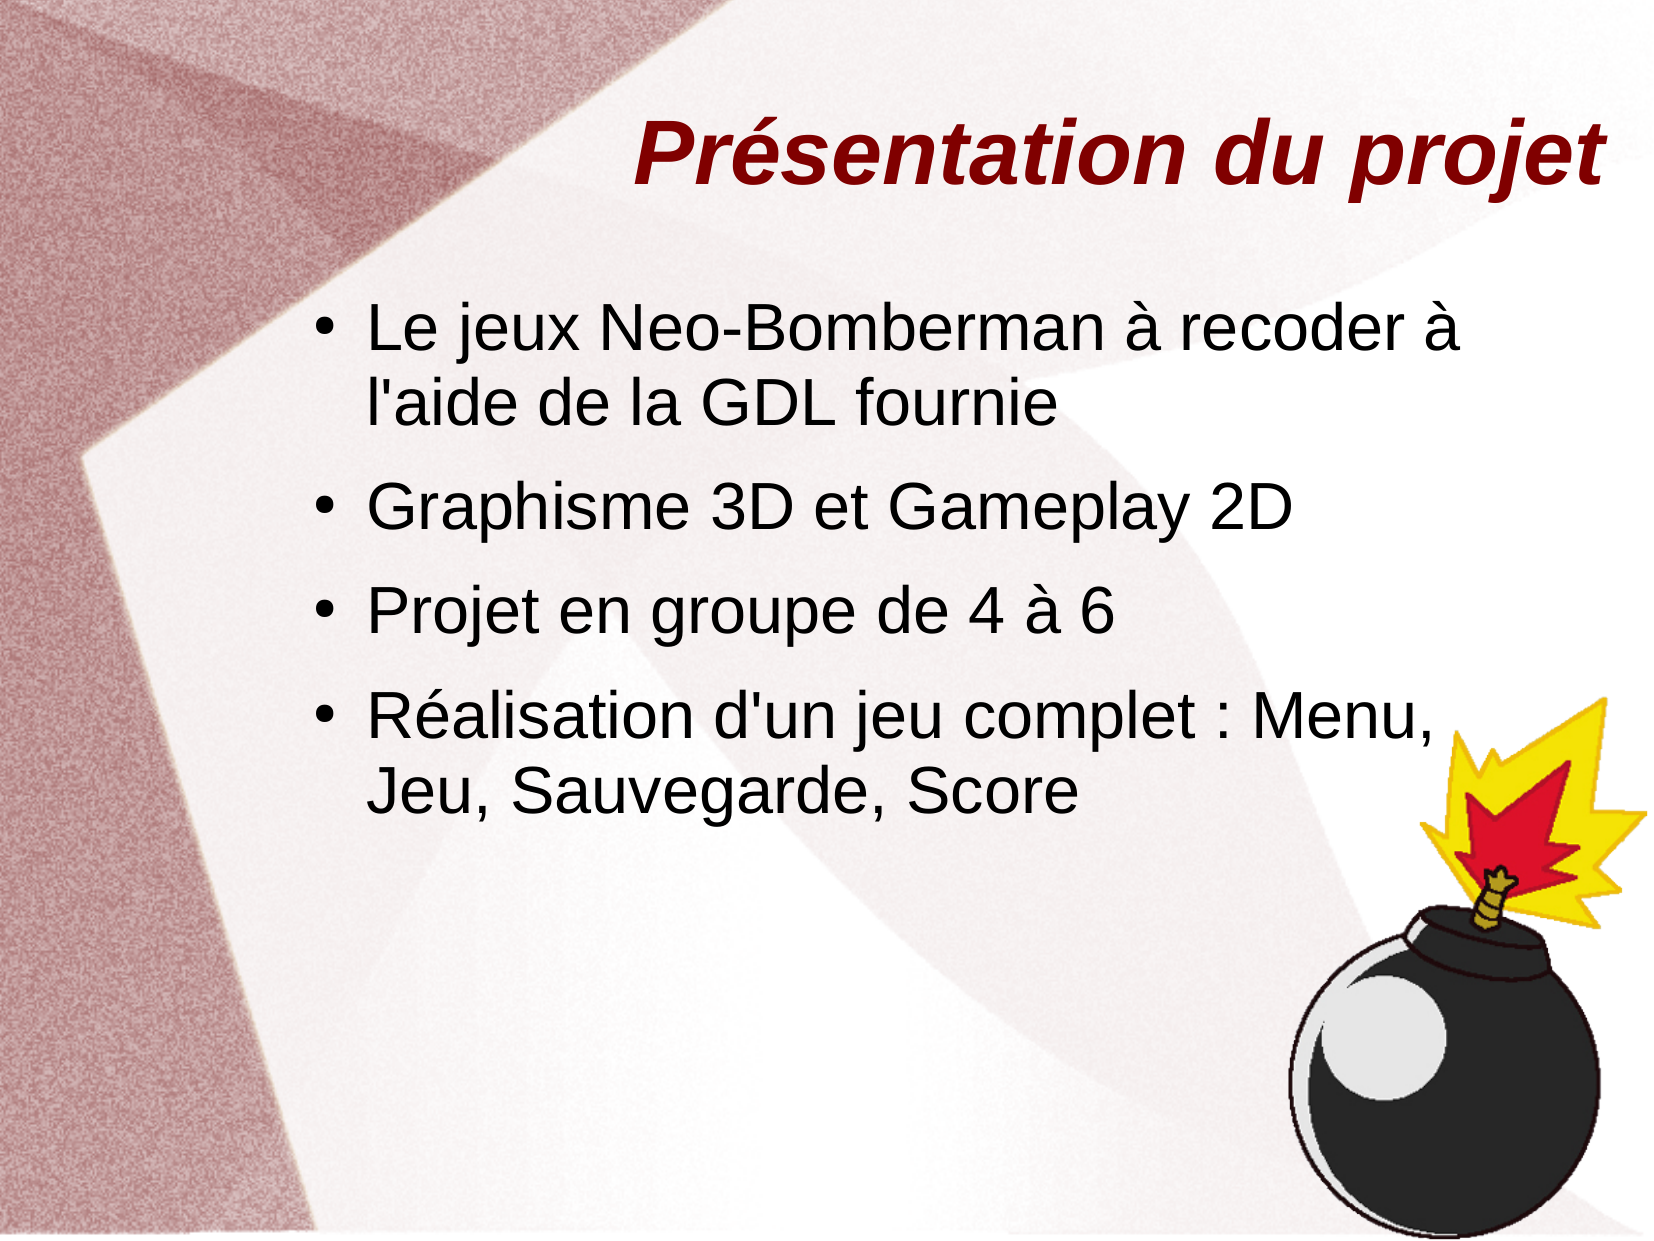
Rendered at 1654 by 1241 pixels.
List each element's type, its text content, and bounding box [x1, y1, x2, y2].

list Le jeux Neo-Bomberman à recoder à l'aide de la GDL fournie Graphisme 3D et Gameplay 2D Projet en groupe de 4 à 6 Réalisation d'un jeu complet : Menu, Jeu, Sauvegarde, Score [295, 290, 1571, 1010]
title Présentation du projet [596, 49, 1607, 257]
picture [0, 0, 1654, 1241]
